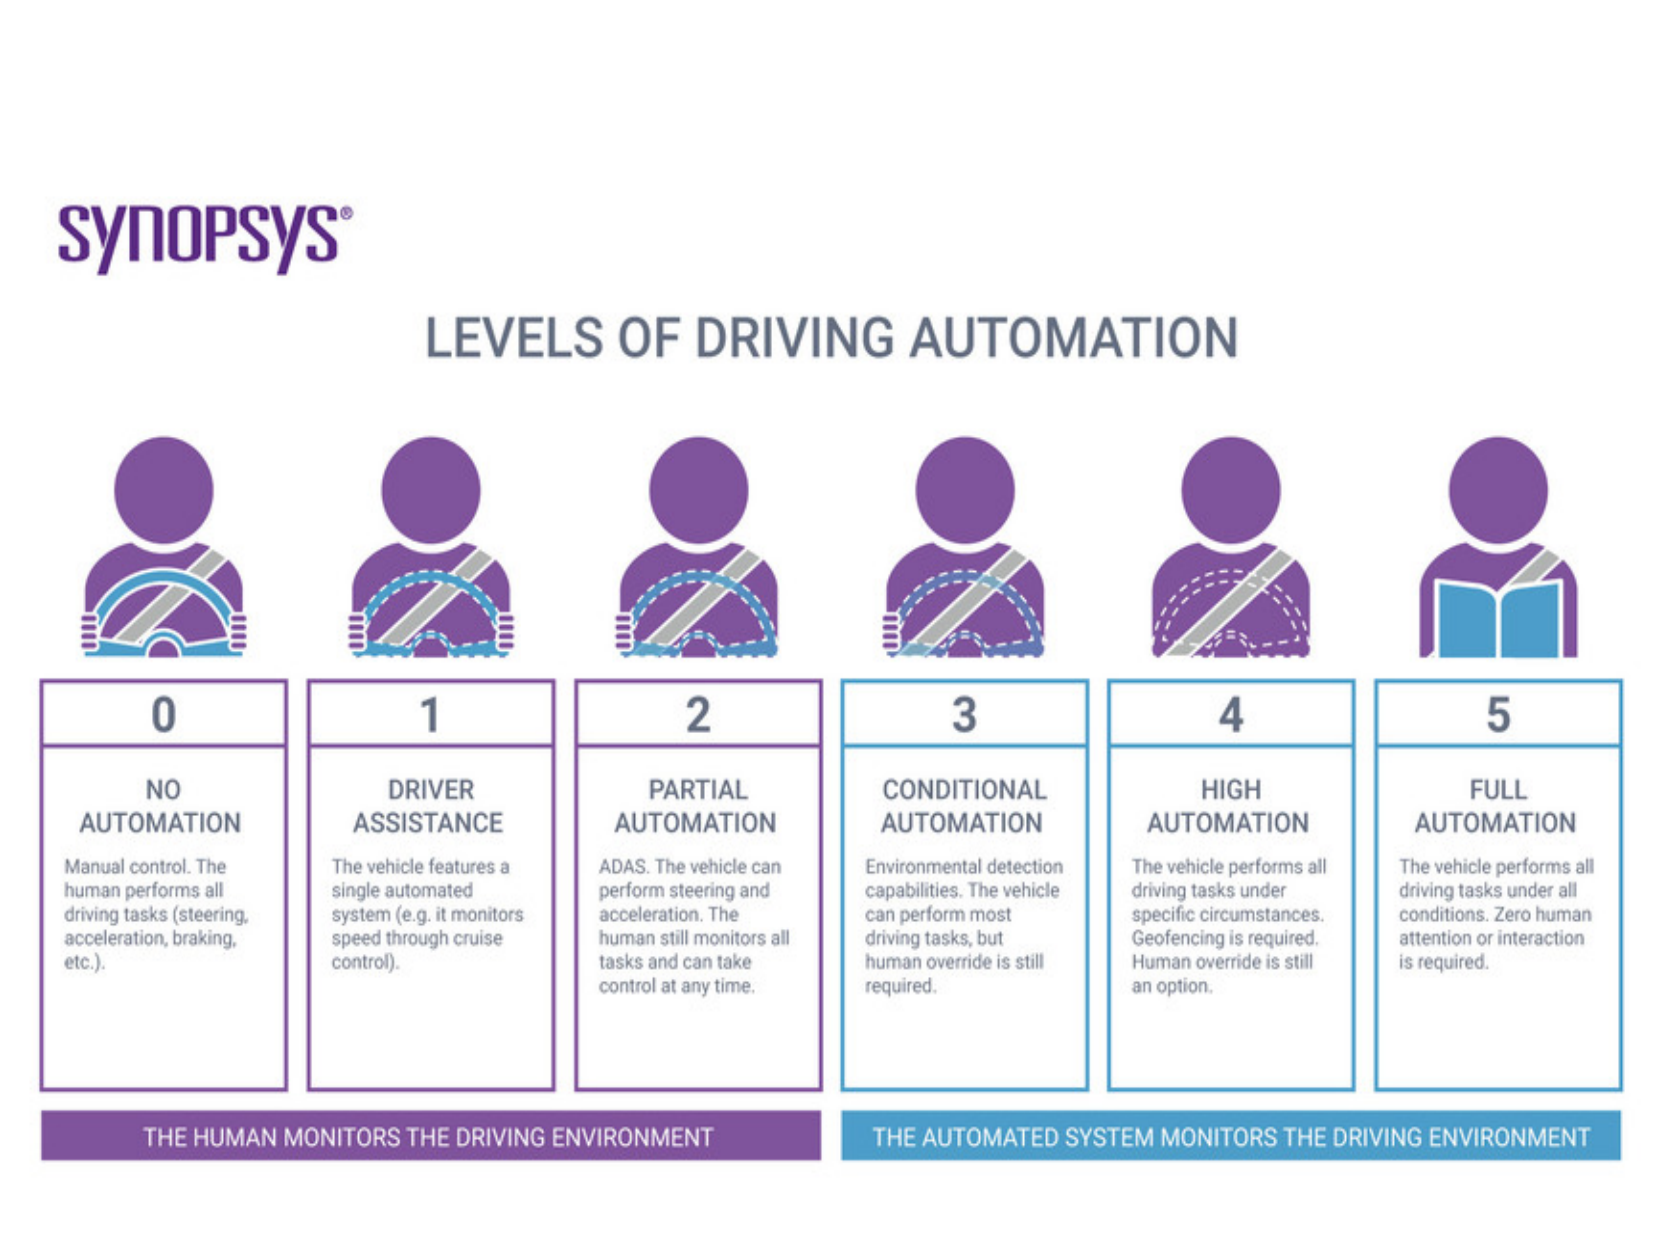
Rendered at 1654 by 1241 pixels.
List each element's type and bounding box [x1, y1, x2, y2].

picture [15, 164, 1644, 1223]
